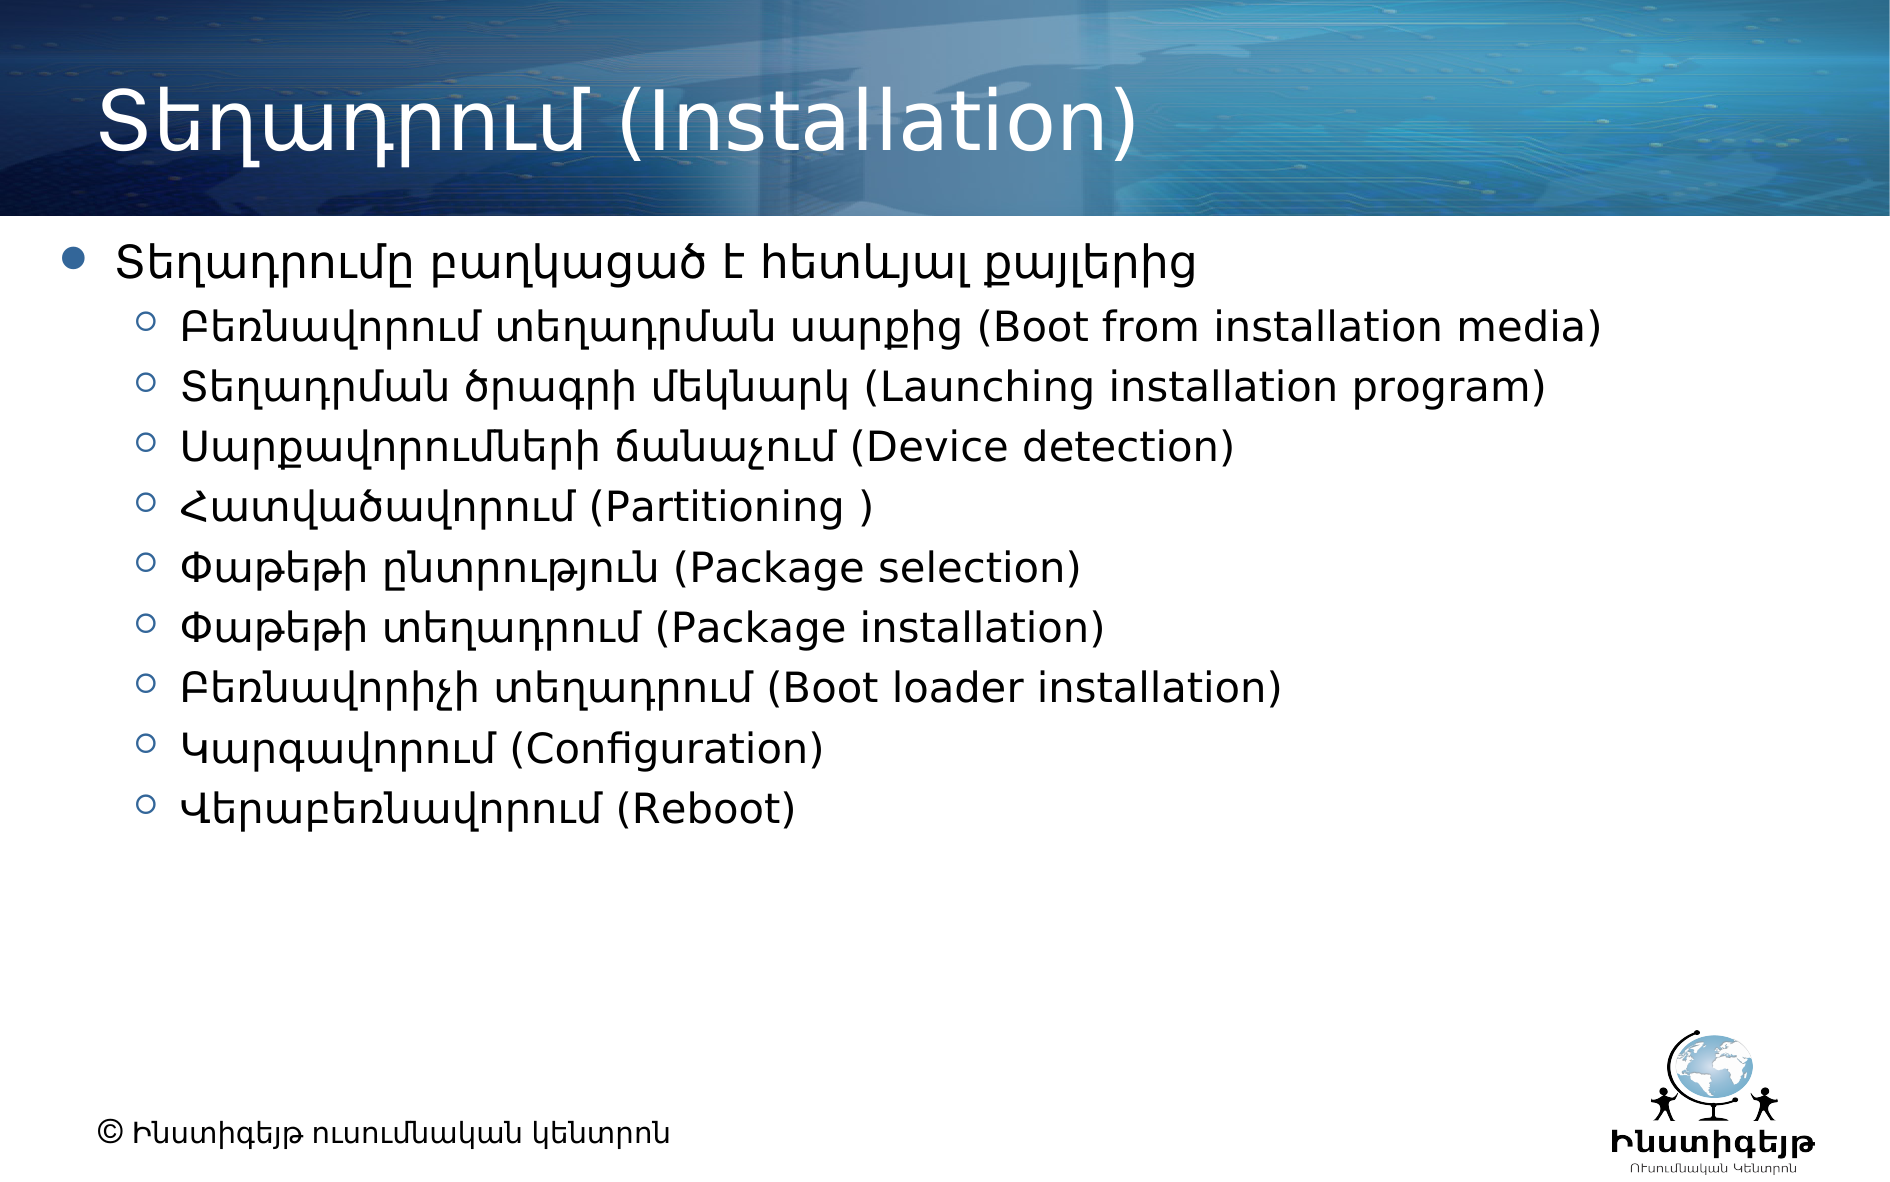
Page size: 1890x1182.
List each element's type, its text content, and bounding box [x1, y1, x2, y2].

title Տեղադրում (Installation) [94, 47, 1793, 217]
picture [1612, 1030, 1815, 1175]
picture [0, 0, 1890, 216]
list Տեղադրումը բաղկացած է հետևյալ քայլերից Բեռնավորում տեղադրման սարքից (Boot from installation media) Տեղադրման ծրագրի մեկնարկ (Launching installation program) Սարքավորումների ճանաչում (Device detection) Հատվածավորում (Partitioning ) Փաթեթի ընտրություն (Package selection) Փաթեթի տեղադրում (Package installation) Բեռնավորիչի տեղադրում (Boot loader installation) Կարգավորում (Configuration) Վերաբեռնավորում (Reboot) [59, 236, 1831, 922]
